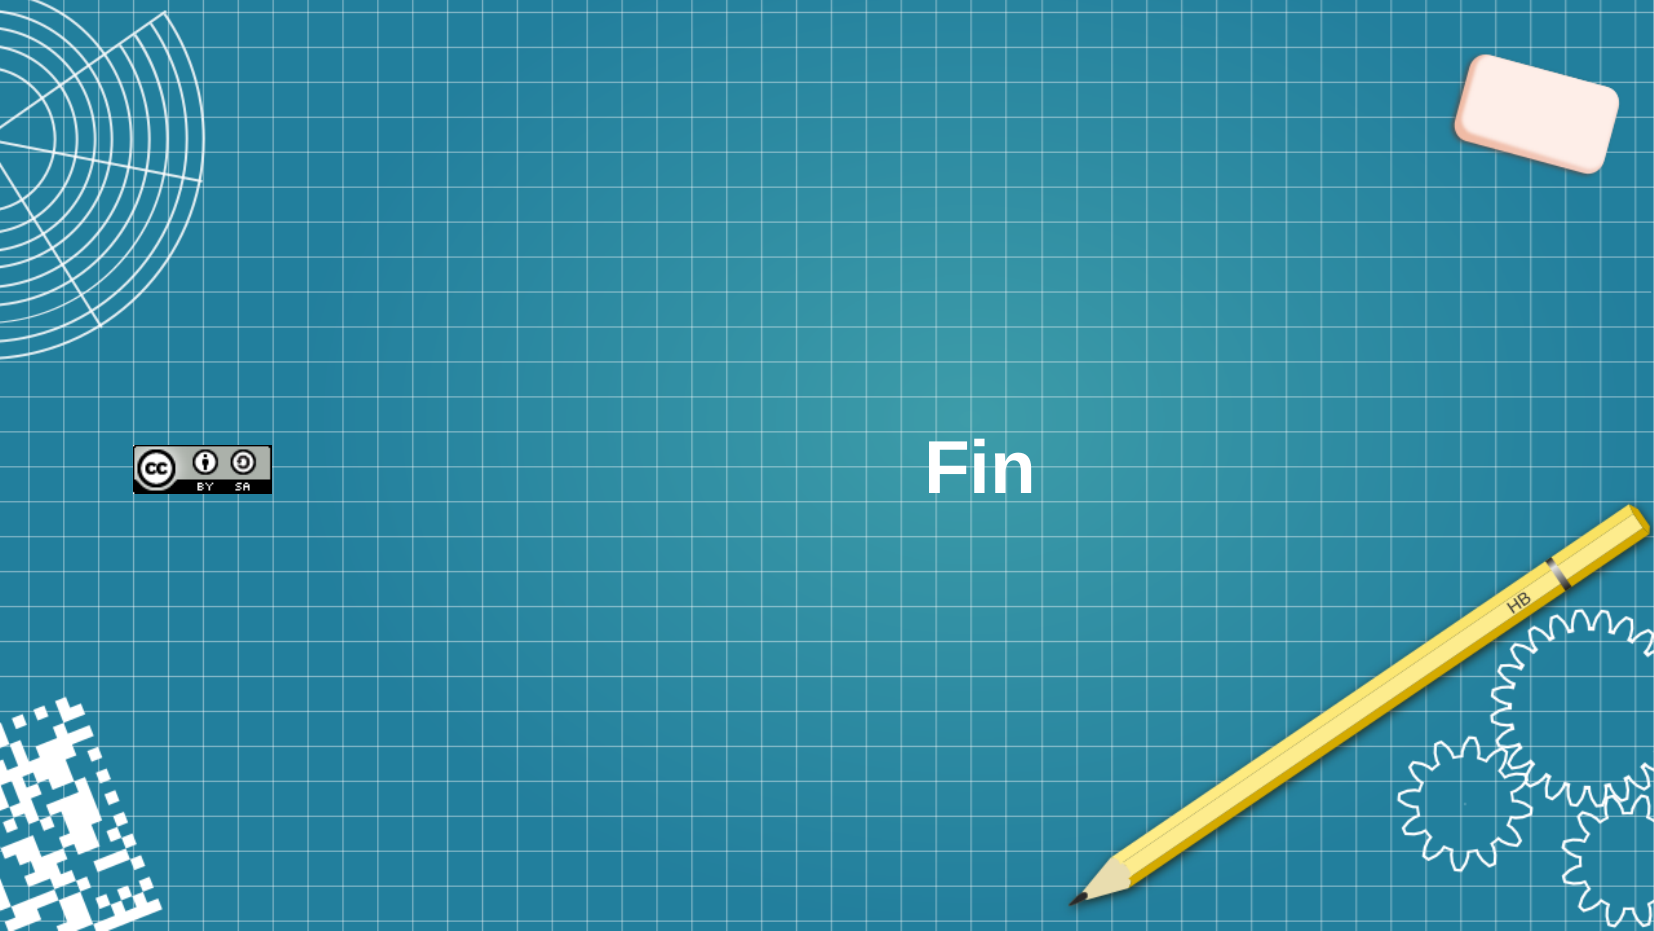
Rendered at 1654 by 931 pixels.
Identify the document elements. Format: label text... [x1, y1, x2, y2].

picture [0, 0, 1654, 931]
title Fin [389, 389, 1571, 546]
